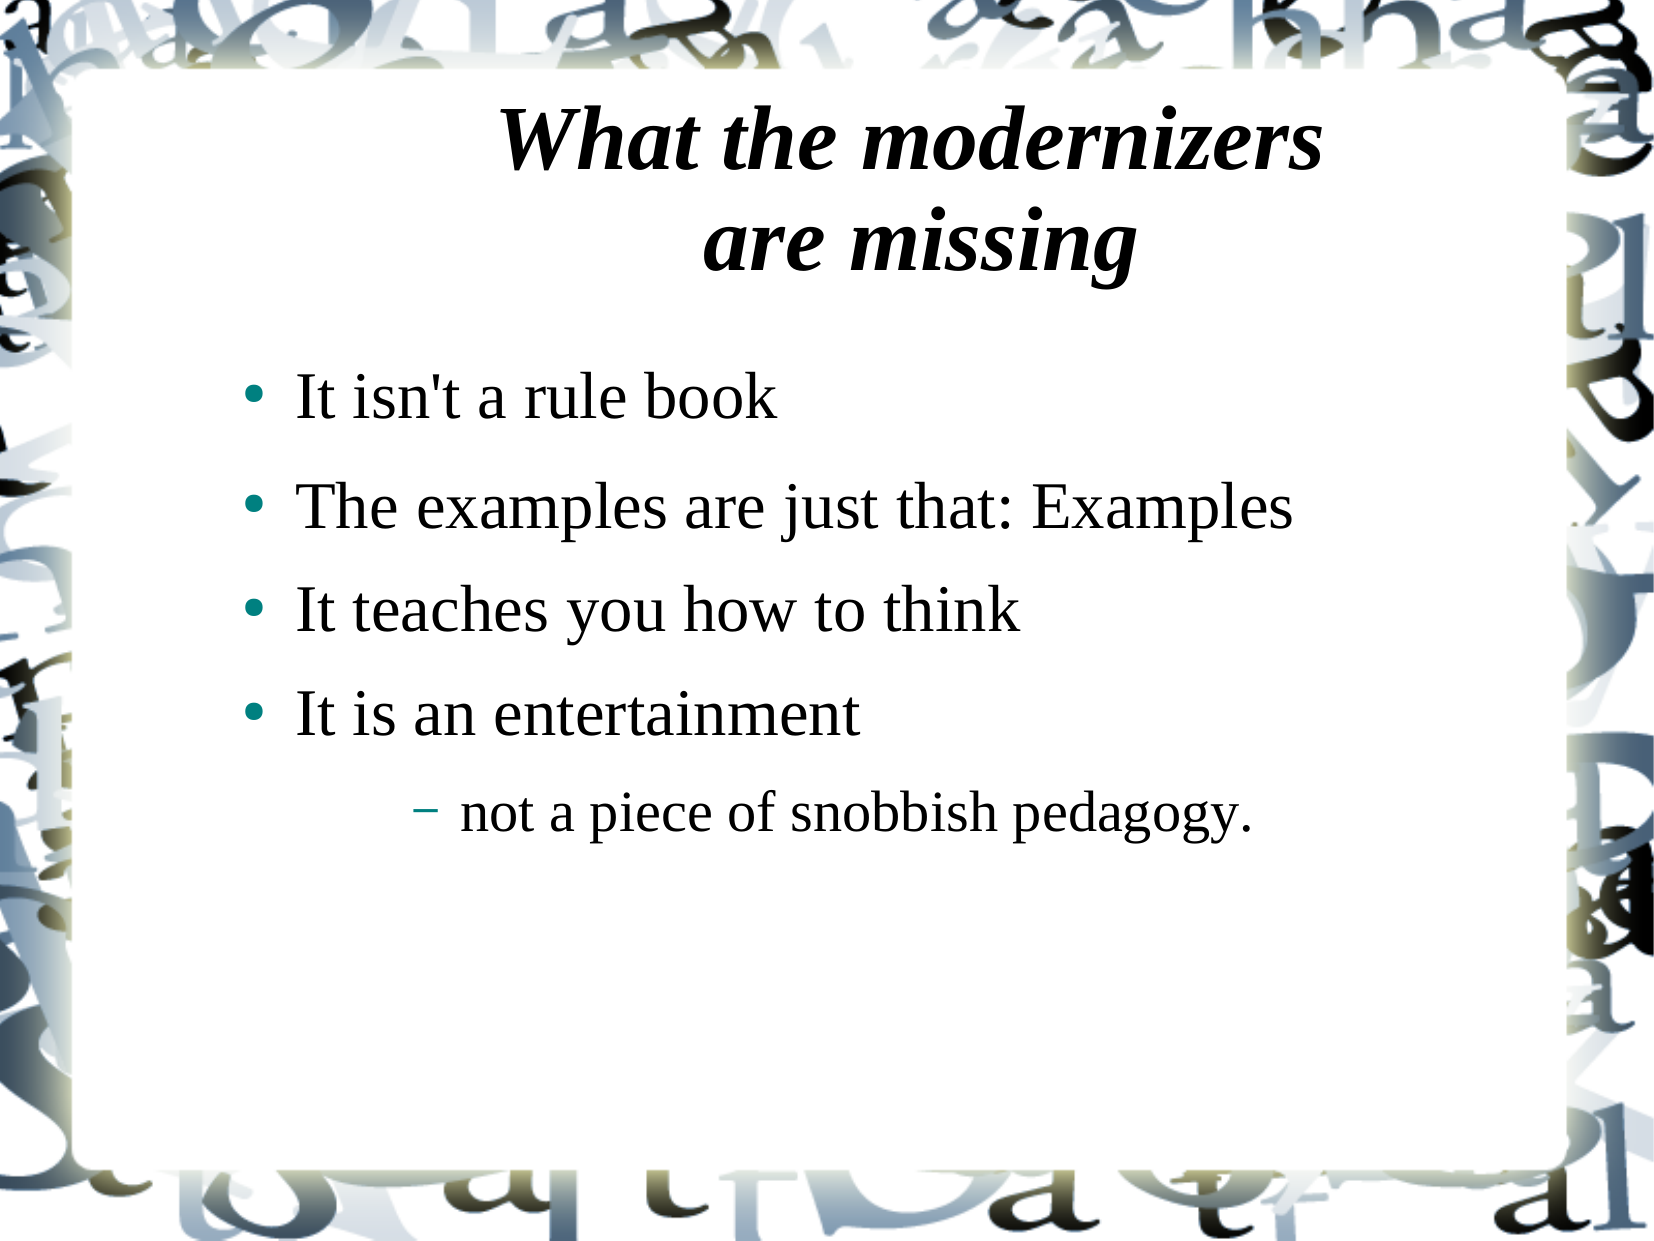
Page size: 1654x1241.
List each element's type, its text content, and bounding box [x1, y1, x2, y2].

picture [0, 0, 1654, 1241]
title What the modernizers are missing [187, 70, 1634, 308]
list It isn't a rule book The examples are just that: Examples It teaches you how to think It is an entertainment not a piece of snobbish pedagogy. [224, 358, 1501, 1013]
